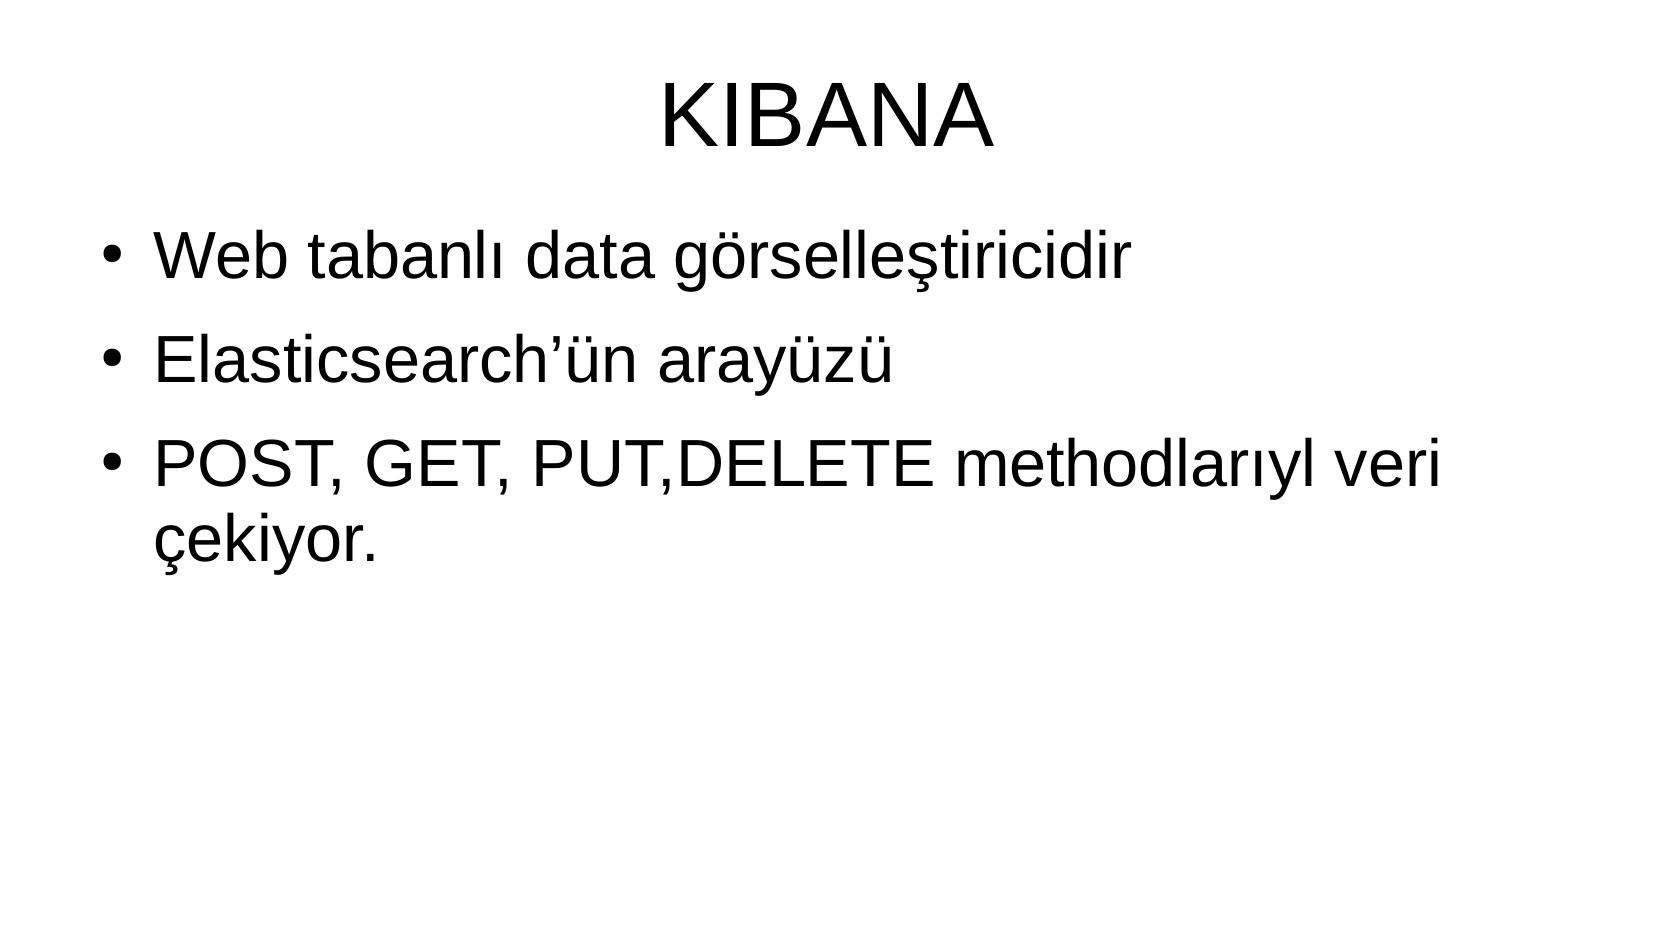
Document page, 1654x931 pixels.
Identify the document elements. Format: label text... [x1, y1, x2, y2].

list Web tabanlı data görselleştiricidir Elasticsearch’ün arayüzü POST, GET, PUT,DELETE methodlarıyl veri çekiyor. [82, 217, 1571, 758]
title KIBANA [82, 37, 1571, 193]
